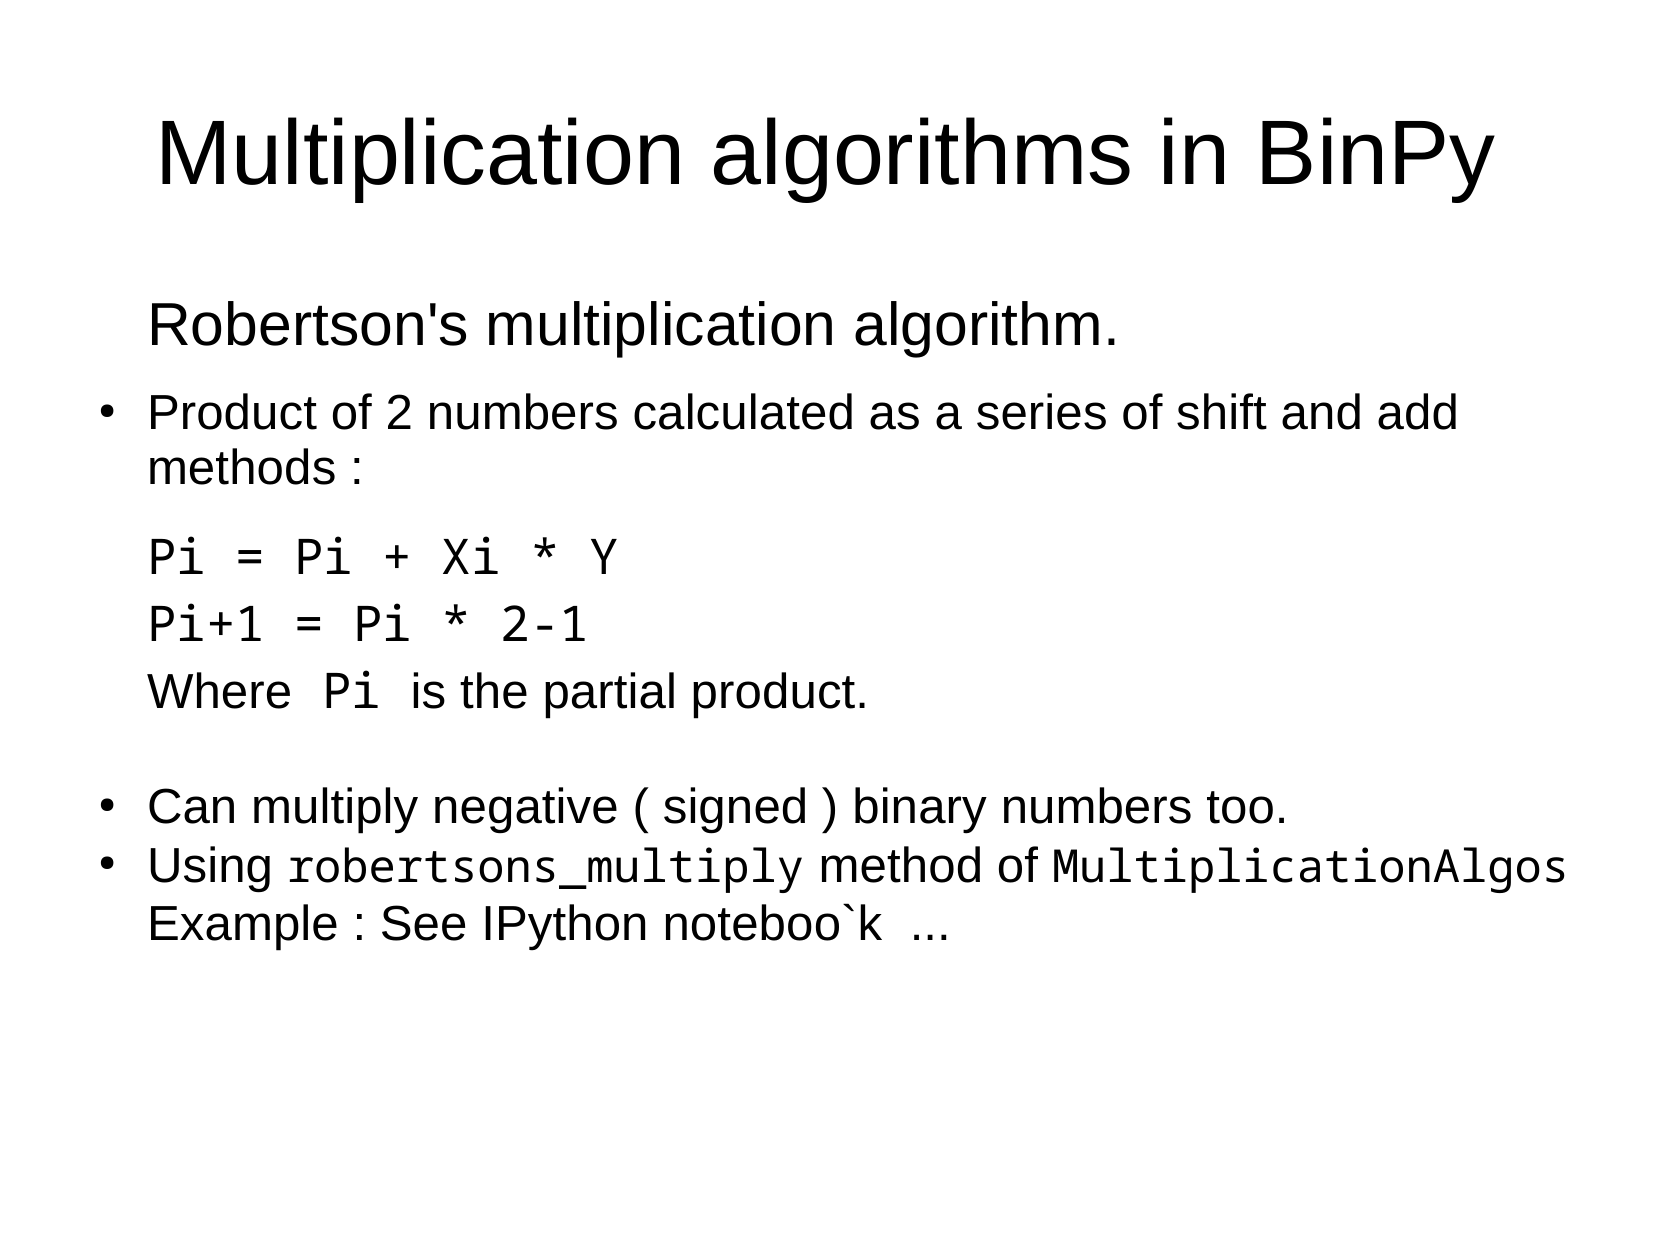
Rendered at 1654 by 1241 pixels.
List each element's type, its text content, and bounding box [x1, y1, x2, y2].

list Robertson's multiplication algorithm. Product of 2 numbers calculated as a series of shift and add methods : Pi = Pi + Xi * Y Pi+1 = Pi * 2-1 Where Pi is the partial product. Can multiply negative ( signed ) binary numbers too. Using robertsons_multiply method of MultiplicationAlgos Example : See IPython noteboo`k ... [82, 290, 1571, 1010]
title Multiplication algorithms in BinPy [82, 49, 1571, 257]
